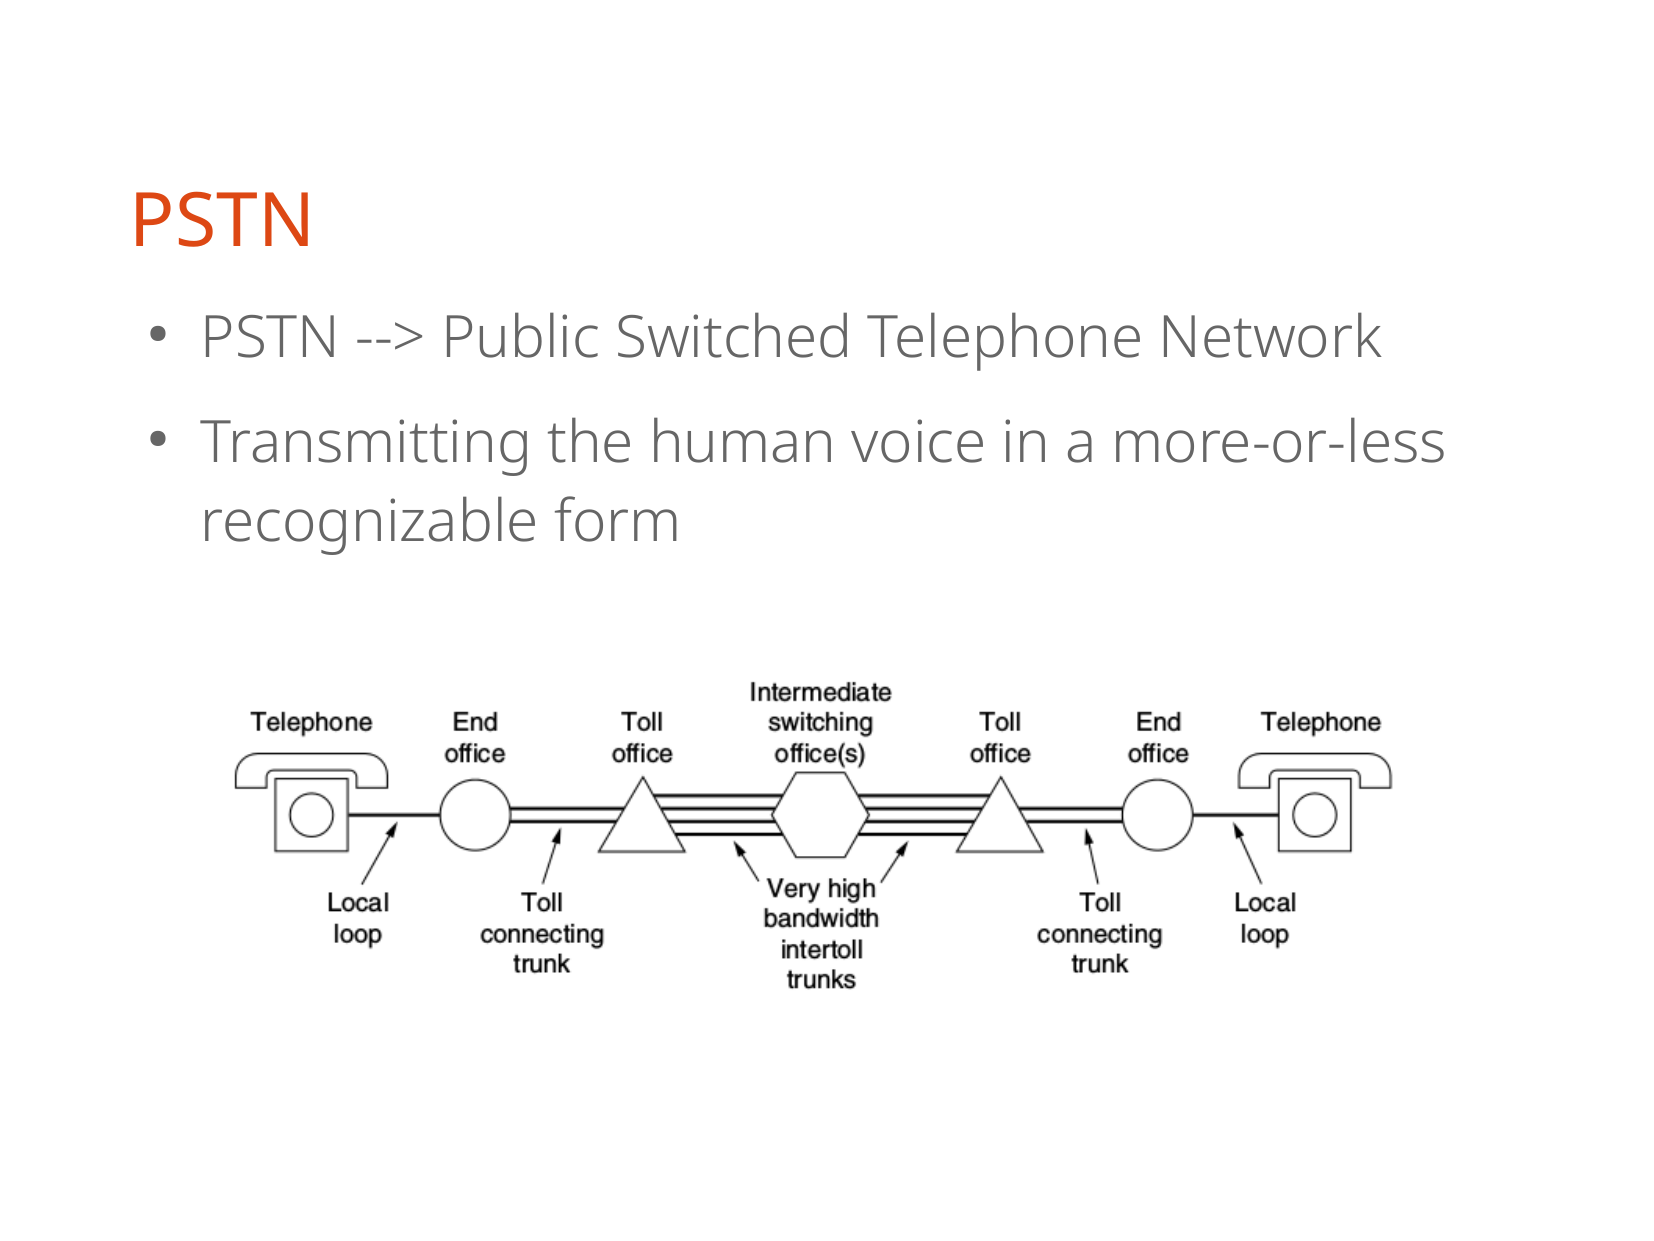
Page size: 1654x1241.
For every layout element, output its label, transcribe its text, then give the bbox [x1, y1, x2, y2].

title PSTN [129, 153, 1518, 281]
list PSTN --> Public Switched Telephone Network Transmitting the human voice in a more-or-less recognizable form [129, 295, 1518, 1010]
picture [229, 651, 1416, 1012]
